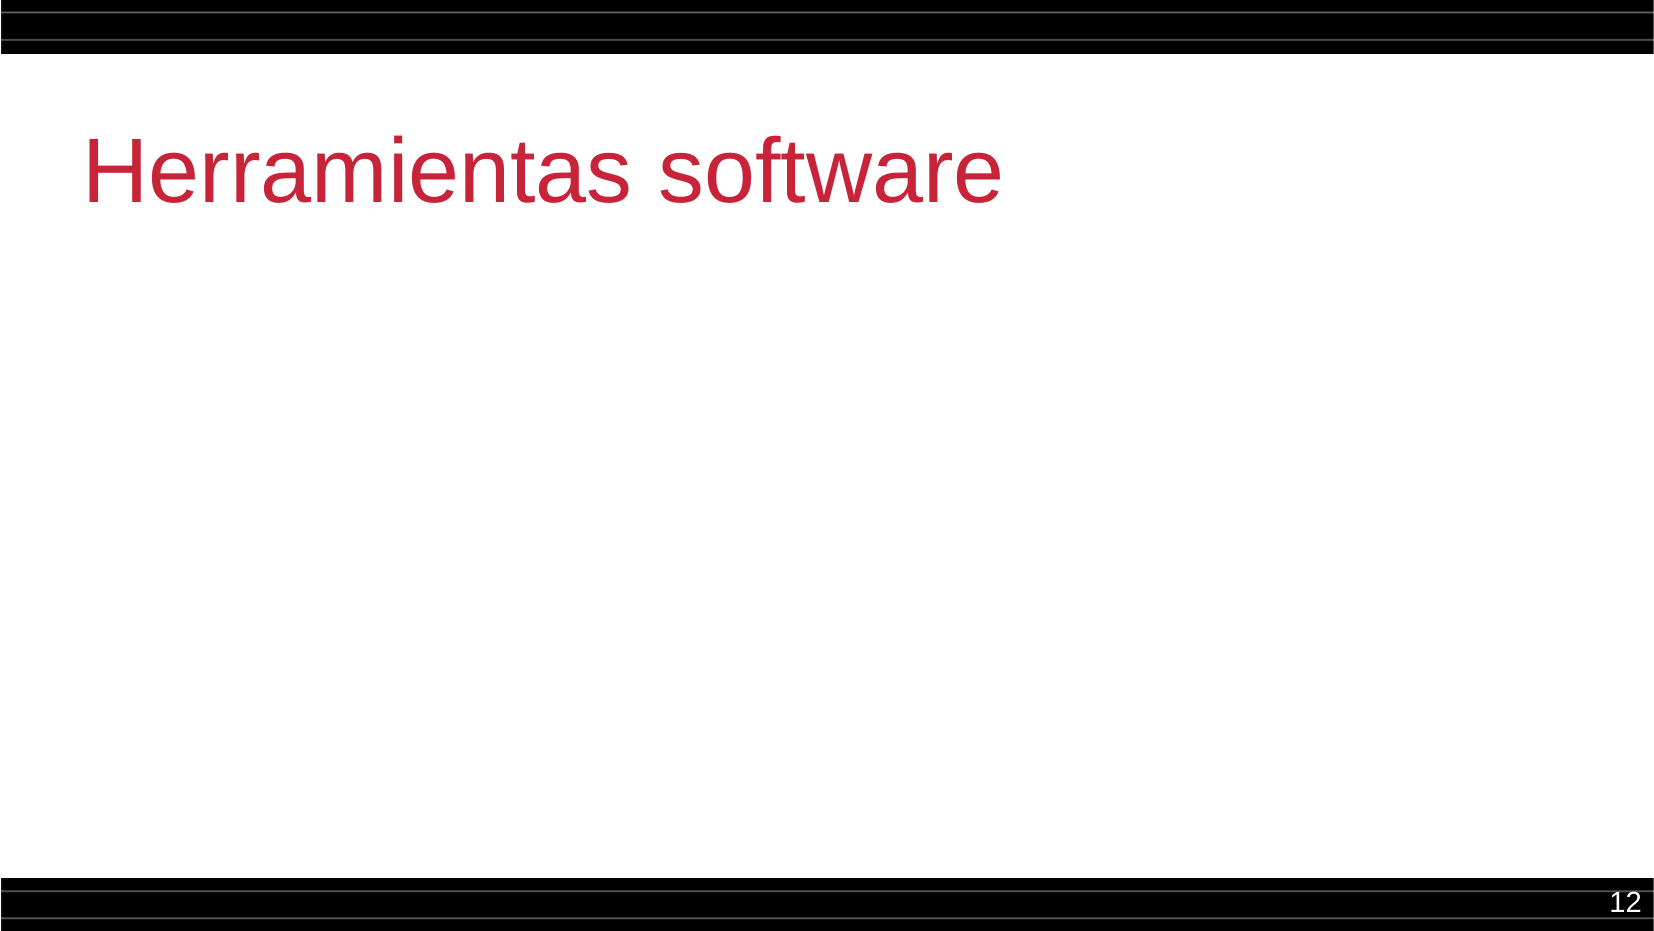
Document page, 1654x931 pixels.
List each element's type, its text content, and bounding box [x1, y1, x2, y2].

picture [1, 878, 1654, 931]
title Herramientas software [82, 92, 1571, 249]
picture [1, 0, 1654, 54]
